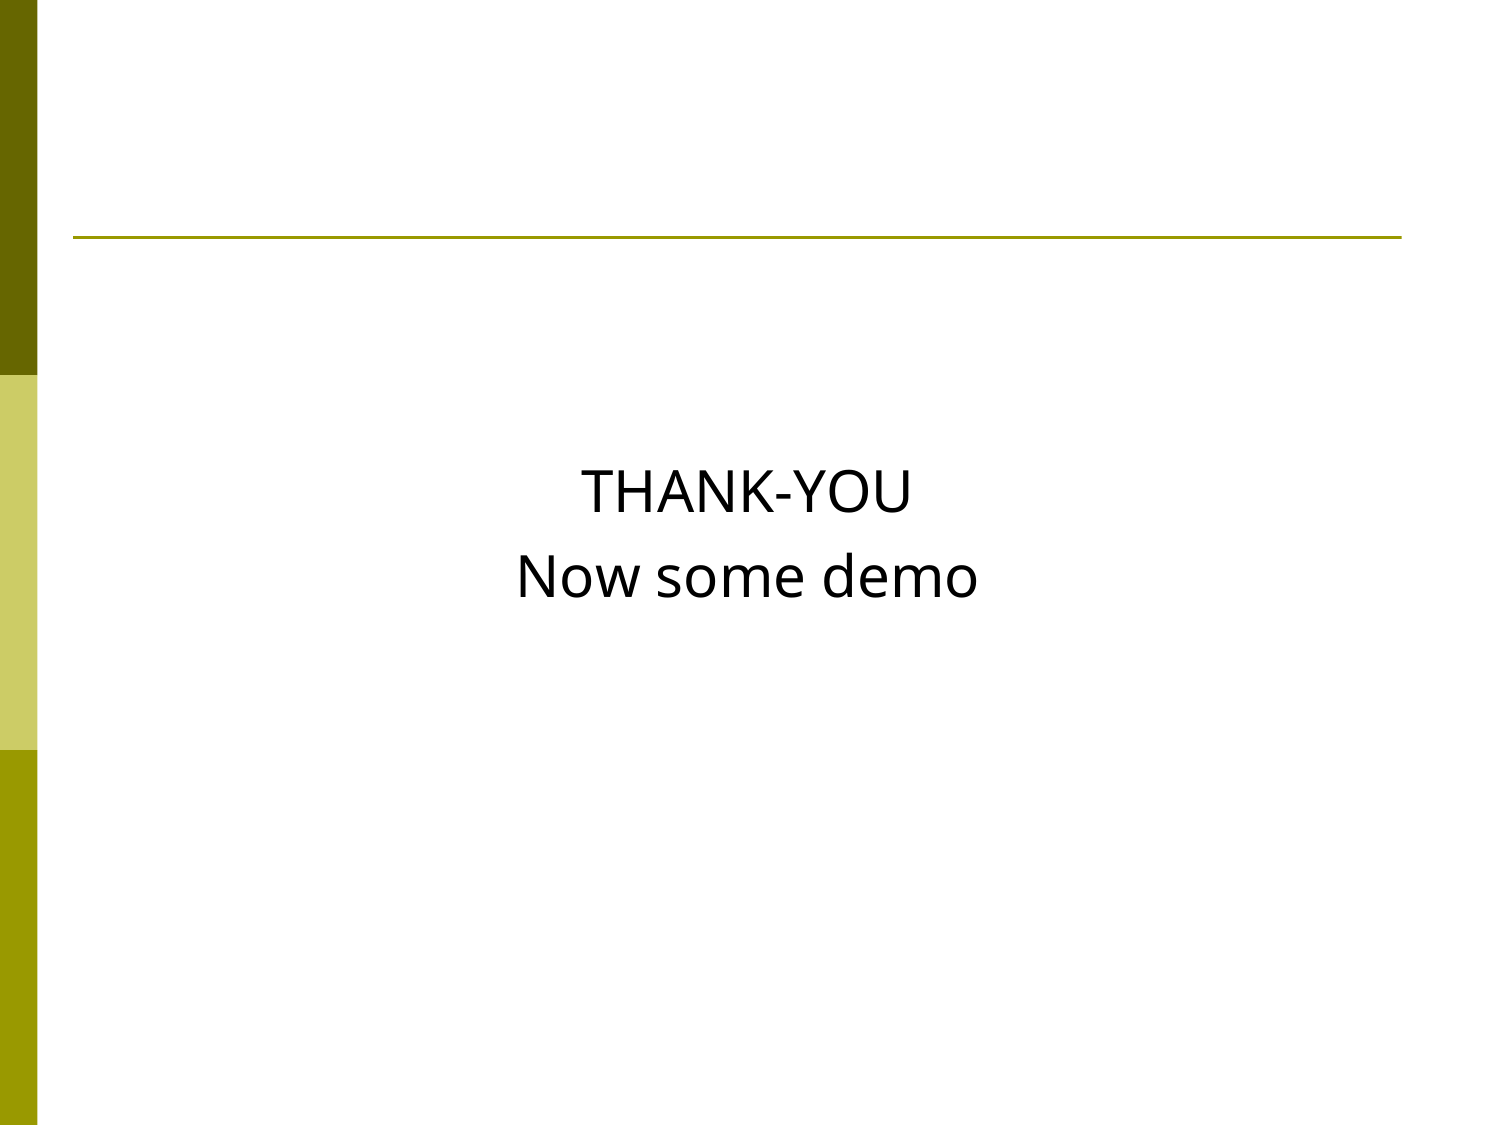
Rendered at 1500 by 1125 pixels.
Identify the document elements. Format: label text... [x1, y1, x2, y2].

list THANK-YOU Now some demo [212, 447, 1284, 1004]
